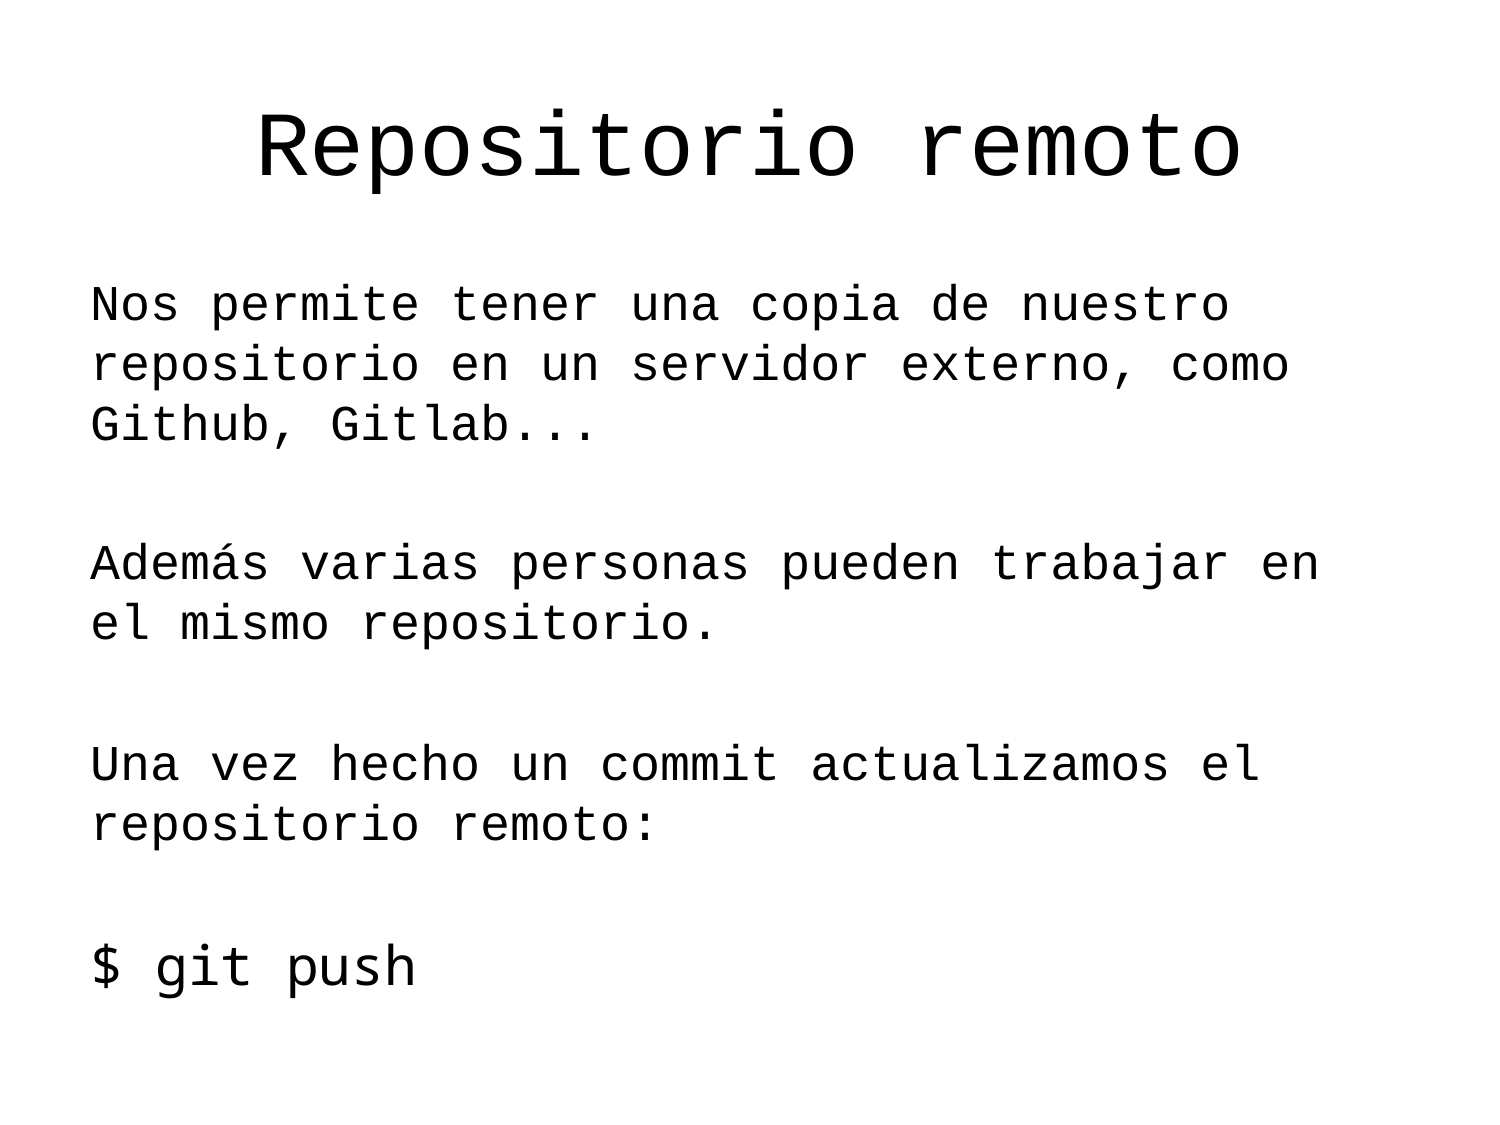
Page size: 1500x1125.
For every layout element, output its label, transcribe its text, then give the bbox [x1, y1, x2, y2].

title Repositorio remoto [75, 45, 1425, 233]
list Nos permite tener una copia de nuestro repositorio en un servidor externo, como Github, Gitlab... Además varias personas pueden trabajar en el mismo repositorio. Una vez hecho un commit actualizamos el repositorio remoto: $ git push [75, 262, 1425, 1005]
